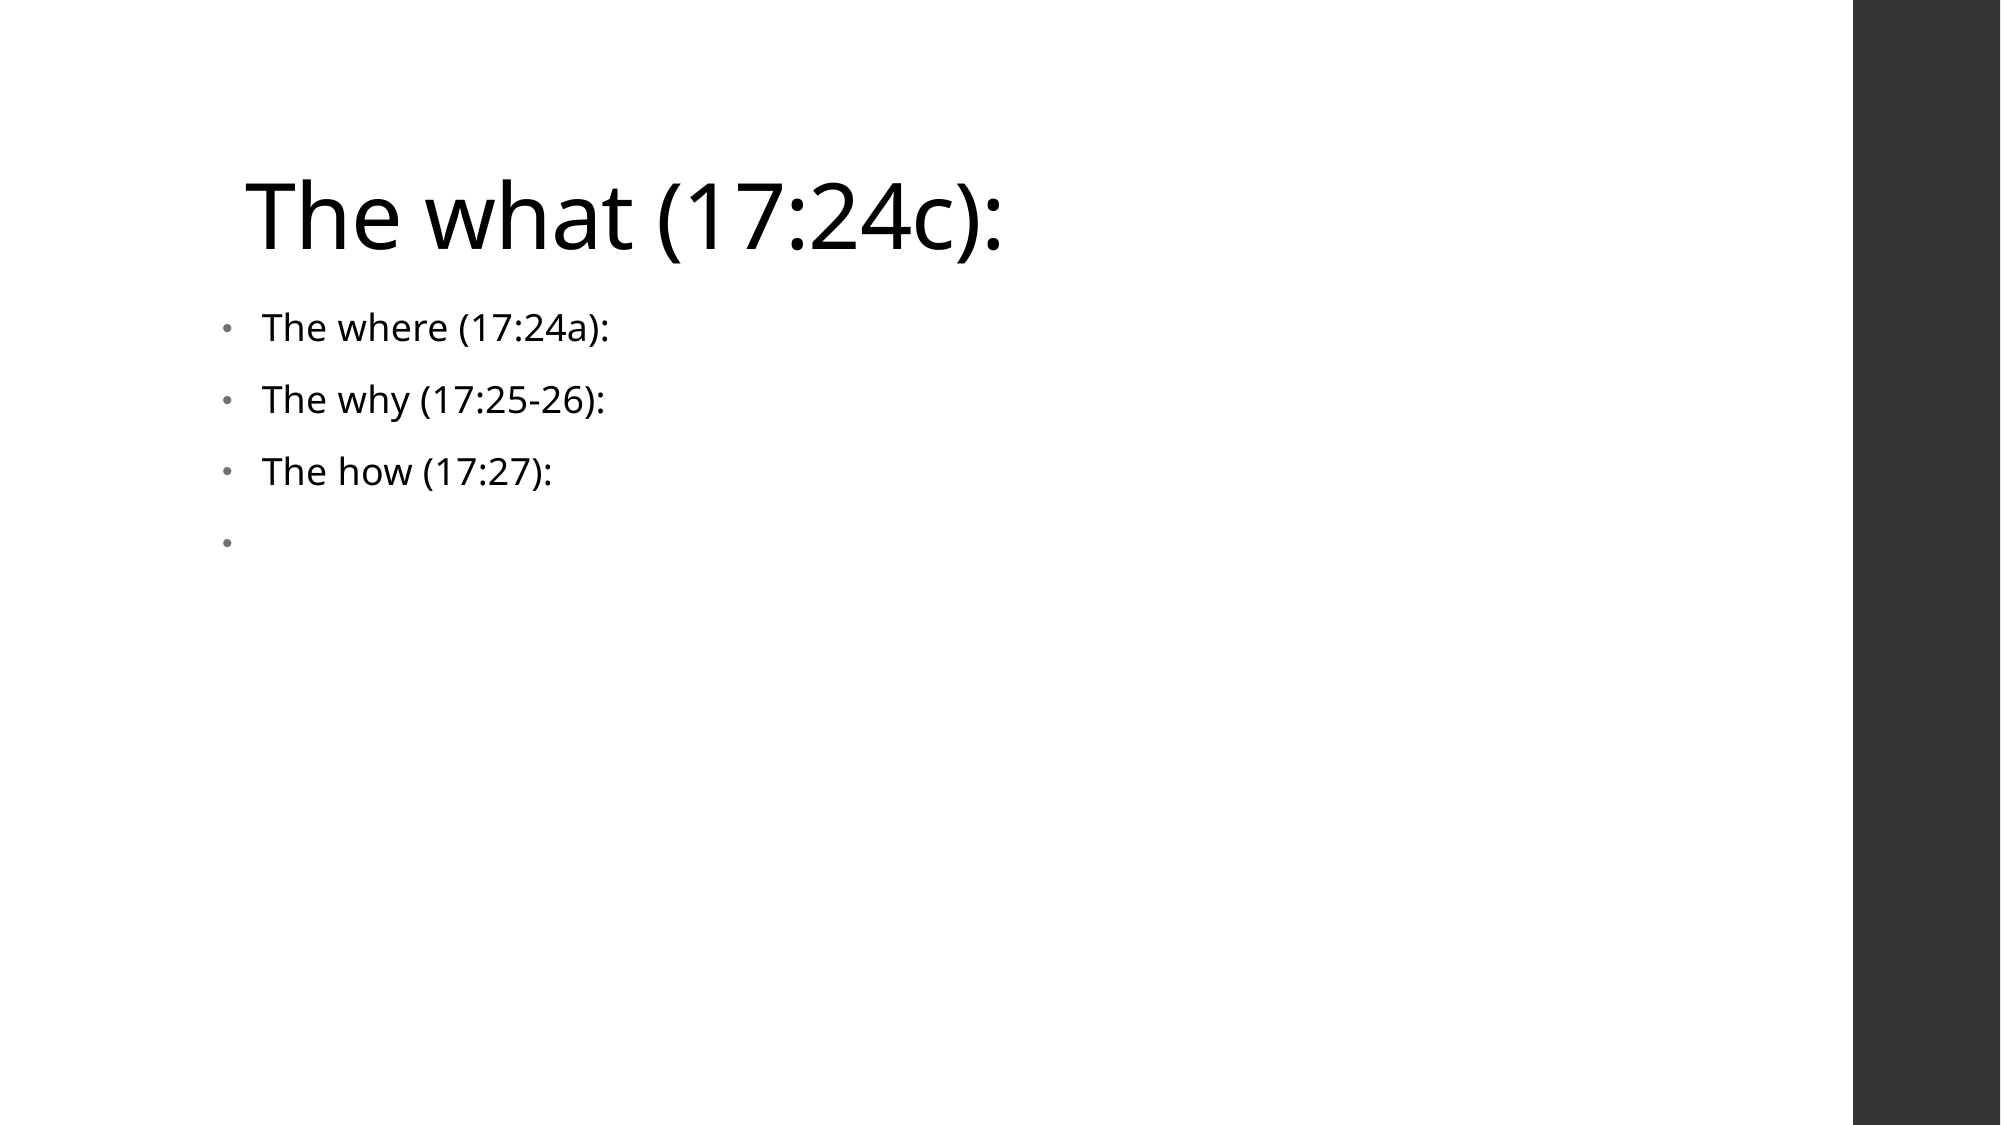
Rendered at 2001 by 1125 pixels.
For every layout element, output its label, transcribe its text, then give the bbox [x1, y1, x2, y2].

title The what (17:24c): [206, 60, 1797, 278]
list The where (17:24a): The why (17:25-26): The how (17:27): [206, 299, 1617, 1014]
